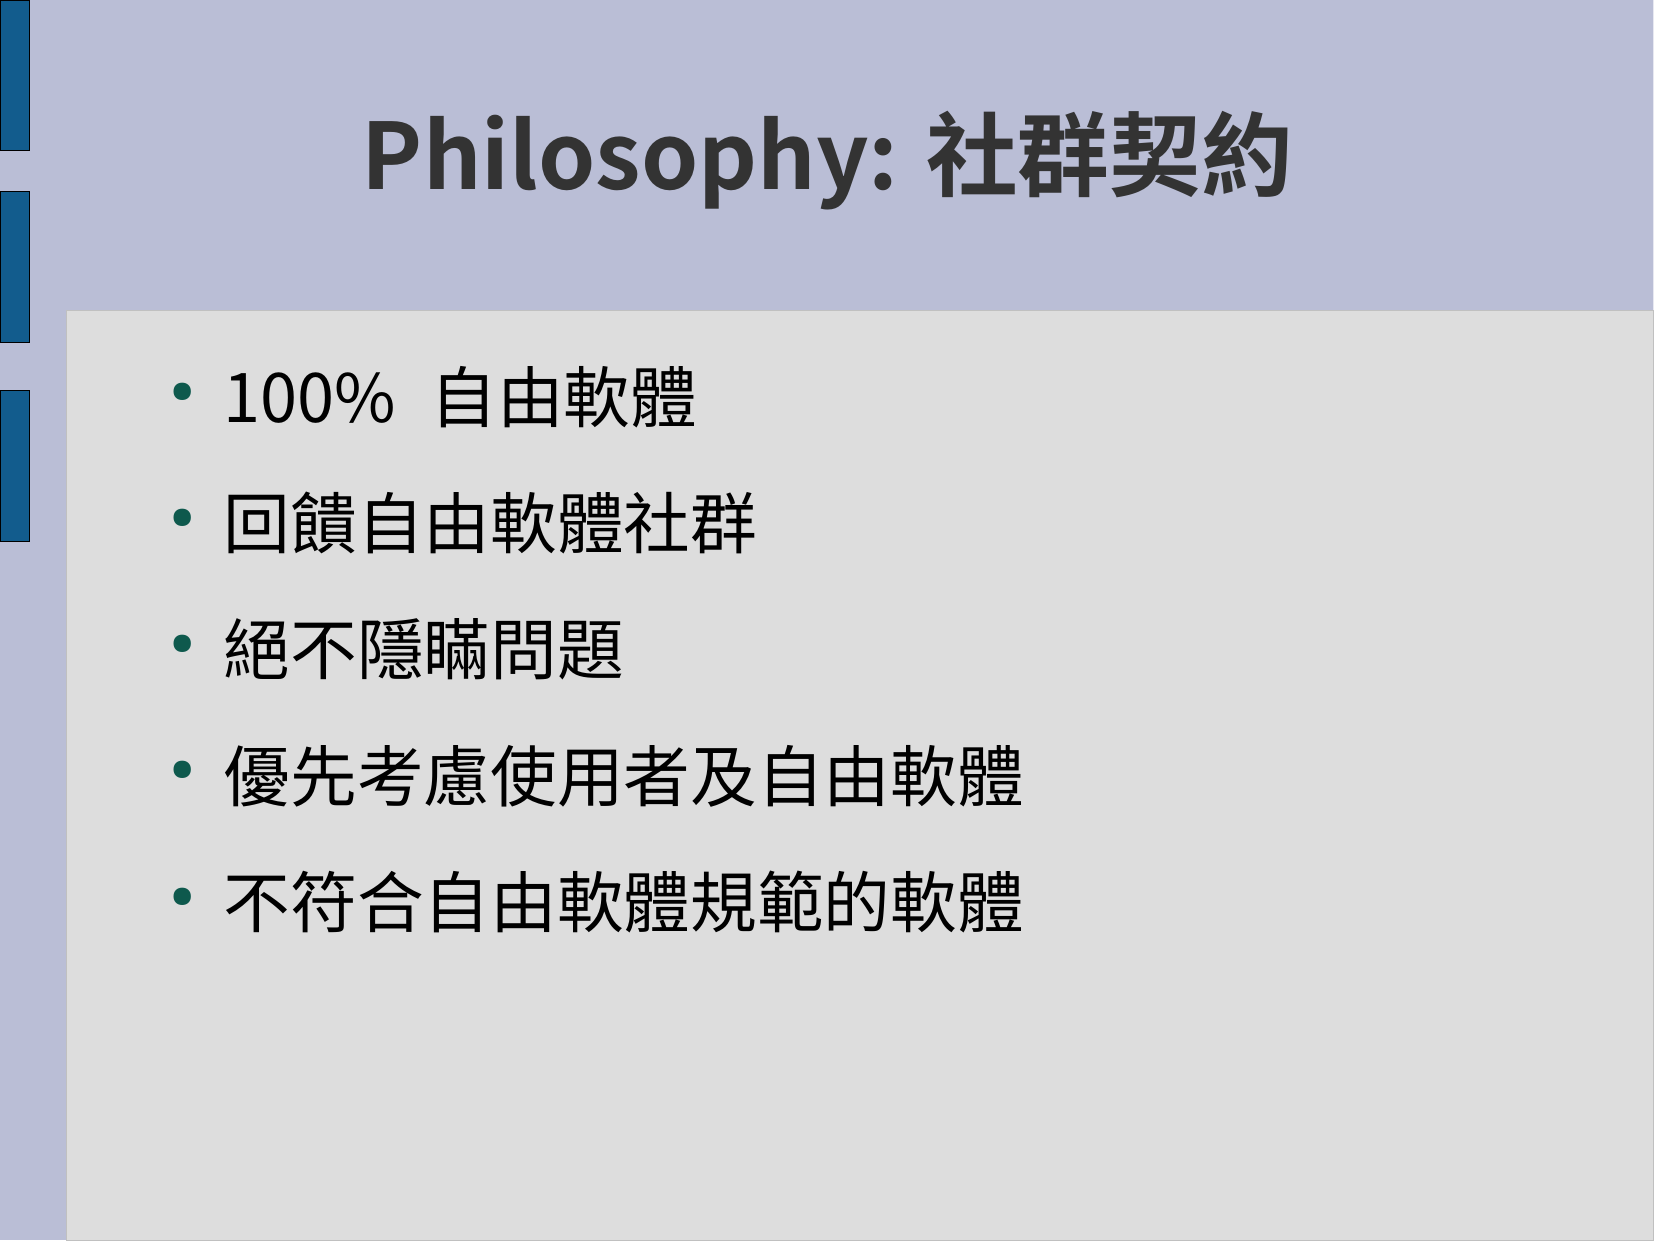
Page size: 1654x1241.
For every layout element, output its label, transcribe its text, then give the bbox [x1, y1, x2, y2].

list 100% 自由軟體 回饋自由軟體社群 絕不隱瞞問題 優先考慮使用者及自由軟體 不符合自由軟體規範的軟體 [152, 344, 1534, 1127]
title Philosophy:社群契約 [121, 46, 1534, 254]
